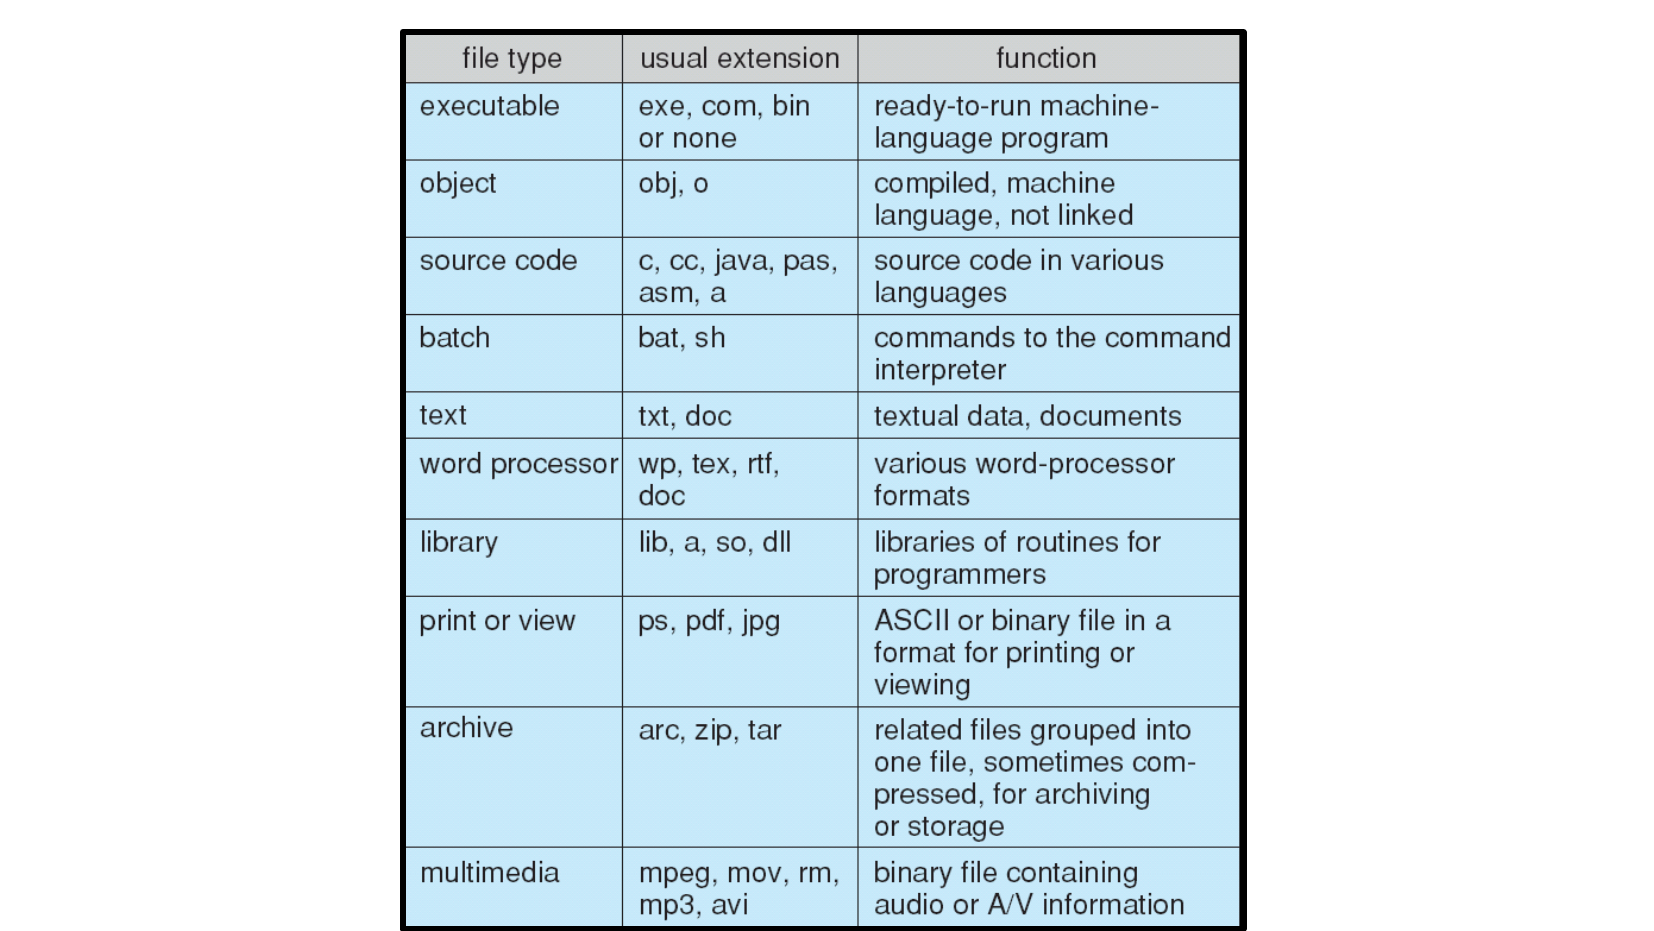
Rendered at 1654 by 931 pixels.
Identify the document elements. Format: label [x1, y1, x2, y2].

picture [405, 35, 1241, 927]
